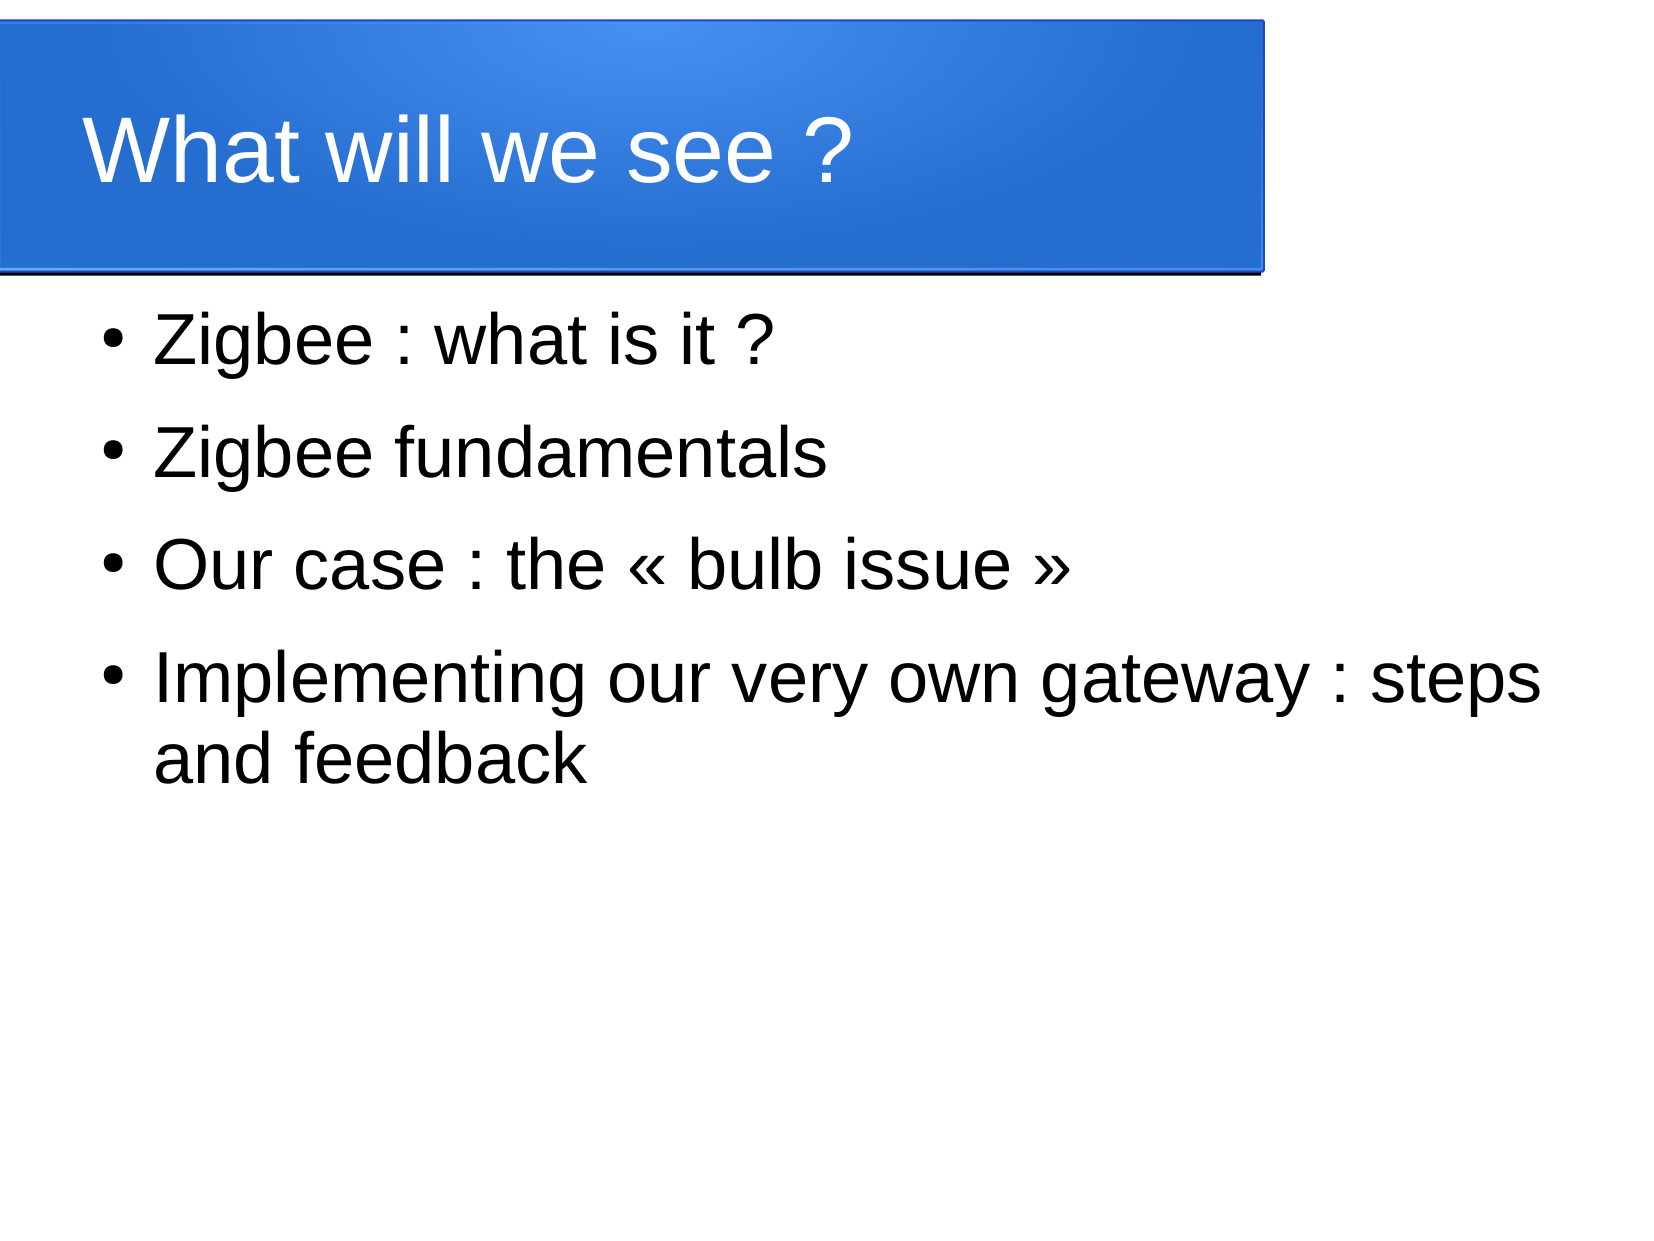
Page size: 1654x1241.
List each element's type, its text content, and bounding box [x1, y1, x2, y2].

title What will we see ? [82, 47, 1235, 252]
list Zigbee : what is it ? Zigbee fundamentals Our case : the « bulb issue » Implementing our very own gateway : steps and feedback [82, 299, 1571, 1019]
